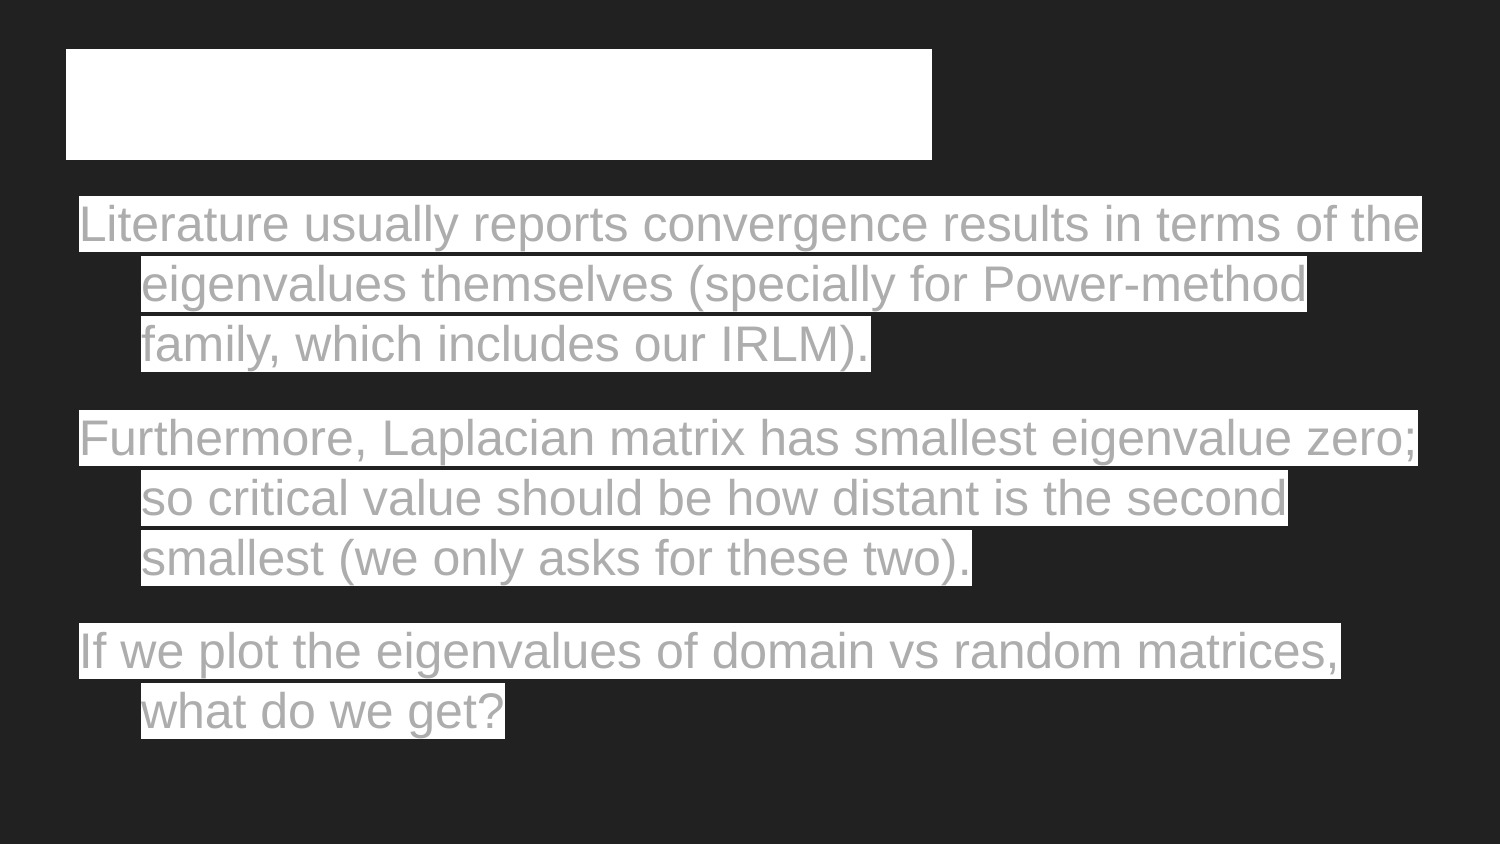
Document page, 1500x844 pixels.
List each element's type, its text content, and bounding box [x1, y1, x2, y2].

title Idea2: eigenvalues [51, 24, 1449, 176]
list Literature usually reports convergence results in terms of the eigenvalues themselves (specially for Power-method family, which includes our IRLM). Furthermore, Laplacian matrix has smallest eigenvalue zero; so critical value should be how distant is the second smallest (we only asks for these two). If we plot the eigenvalues of domain vs random matrices, what do we get? [51, 176, 1449, 738]
